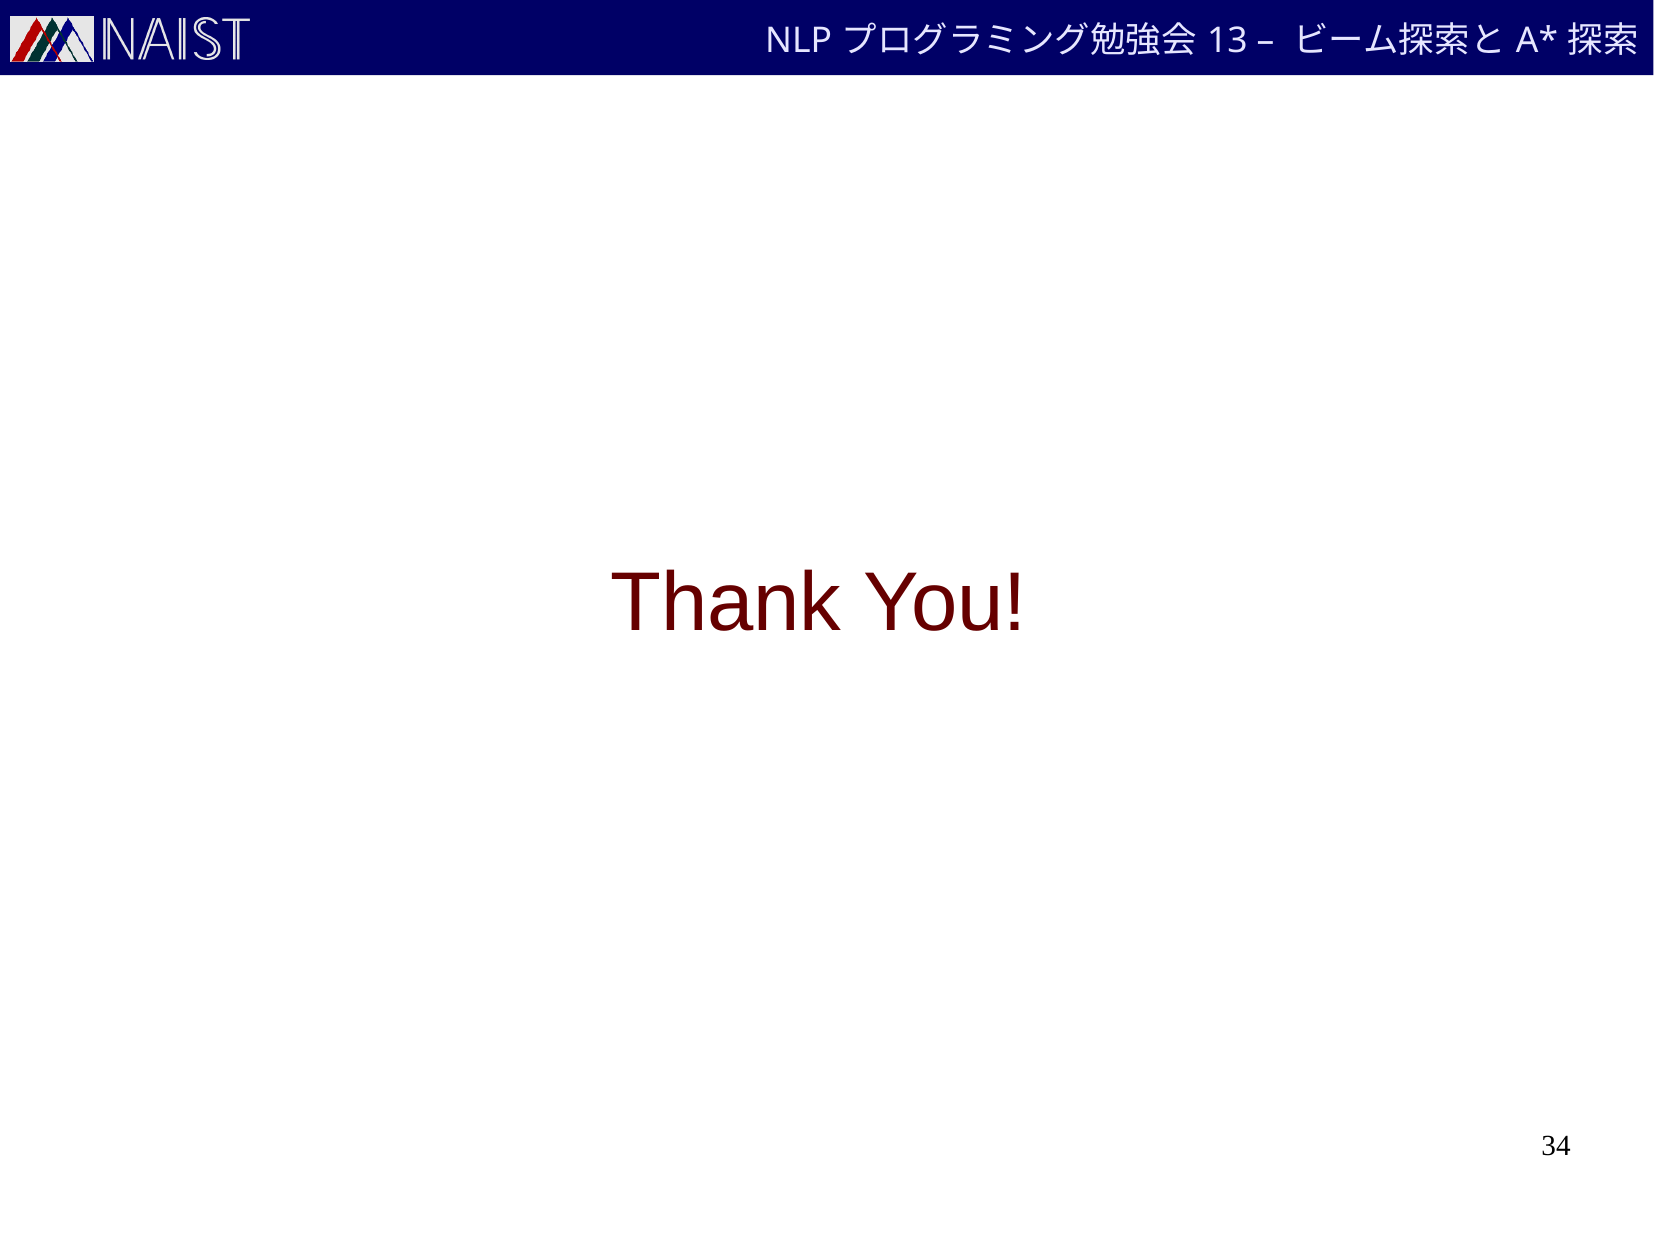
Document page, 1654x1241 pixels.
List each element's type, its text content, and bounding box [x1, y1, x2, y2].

picture [102, 17, 251, 60]
title Thank You! [75, 506, 1564, 698]
picture [10, 16, 94, 62]
